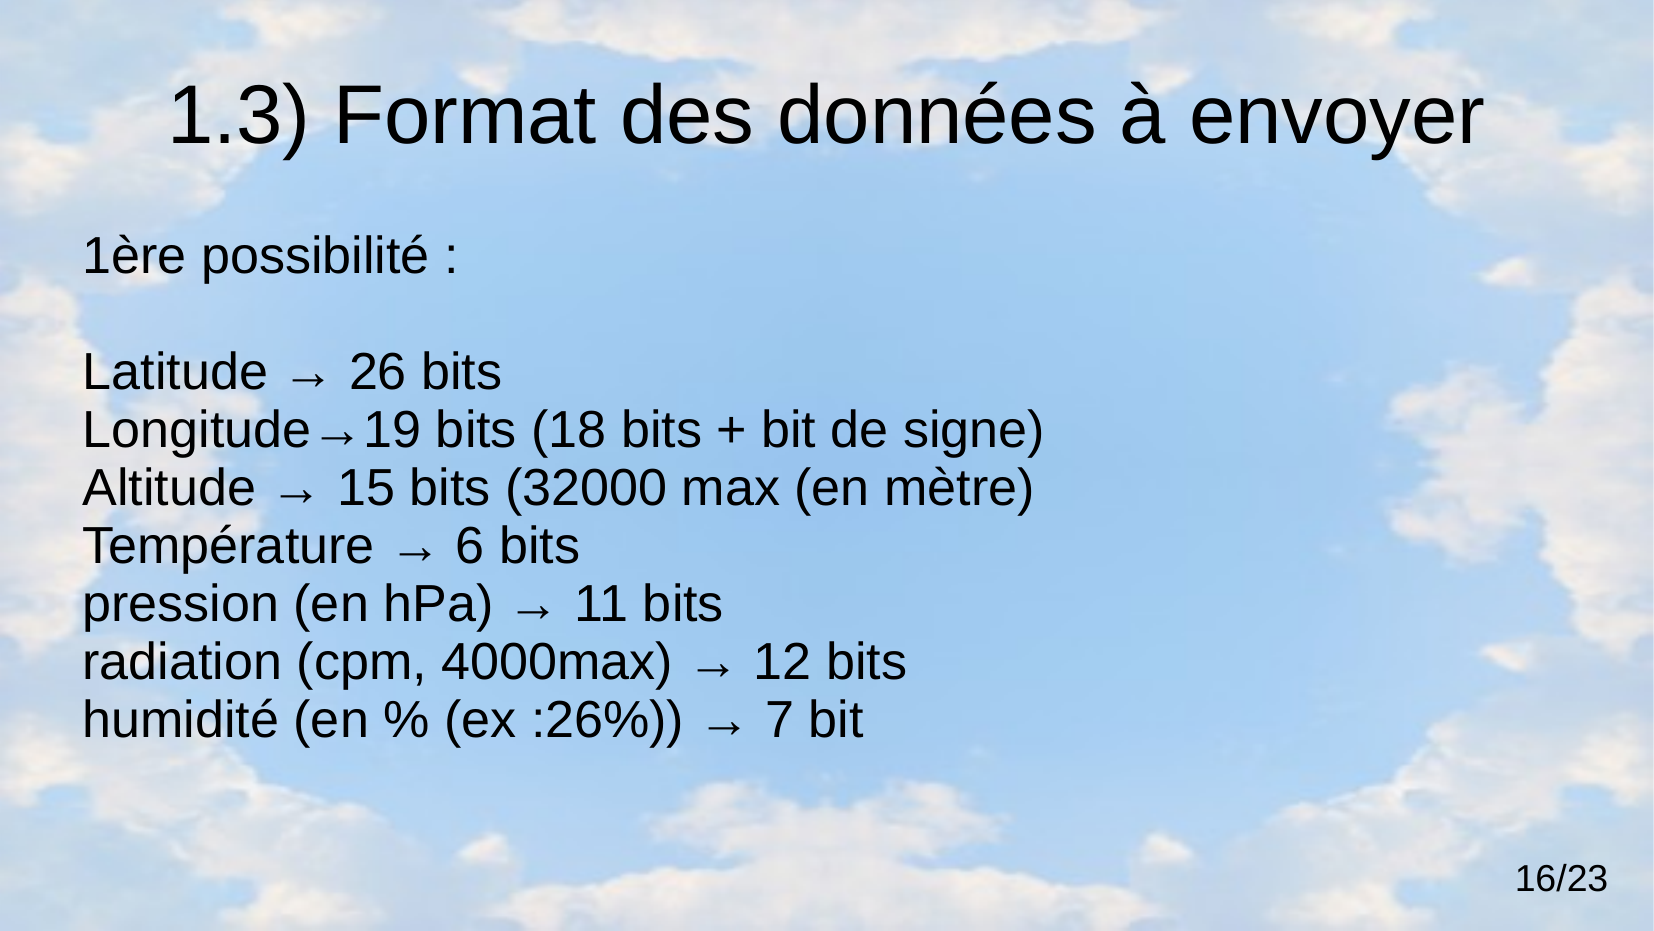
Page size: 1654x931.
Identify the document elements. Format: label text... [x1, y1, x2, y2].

text_box 1/23 [1500, 850, 1654, 921]
picture [0, 0, 1654, 931]
subtitle 1ère possibilité : Latitude → 26 bits Longitude→19 bits (18 bits + bit de signe) Altitude → 15 bits (32000 max (en mètre) Température → 6 bits pression (en hPa) → 11 bits radiation (cpm, 4000max) → 12 bits humidité (en % (ex :26%)) → 7 bit [82, 217, 1571, 758]
title 1.3) Format des données à envoyer [82, 37, 1571, 193]
